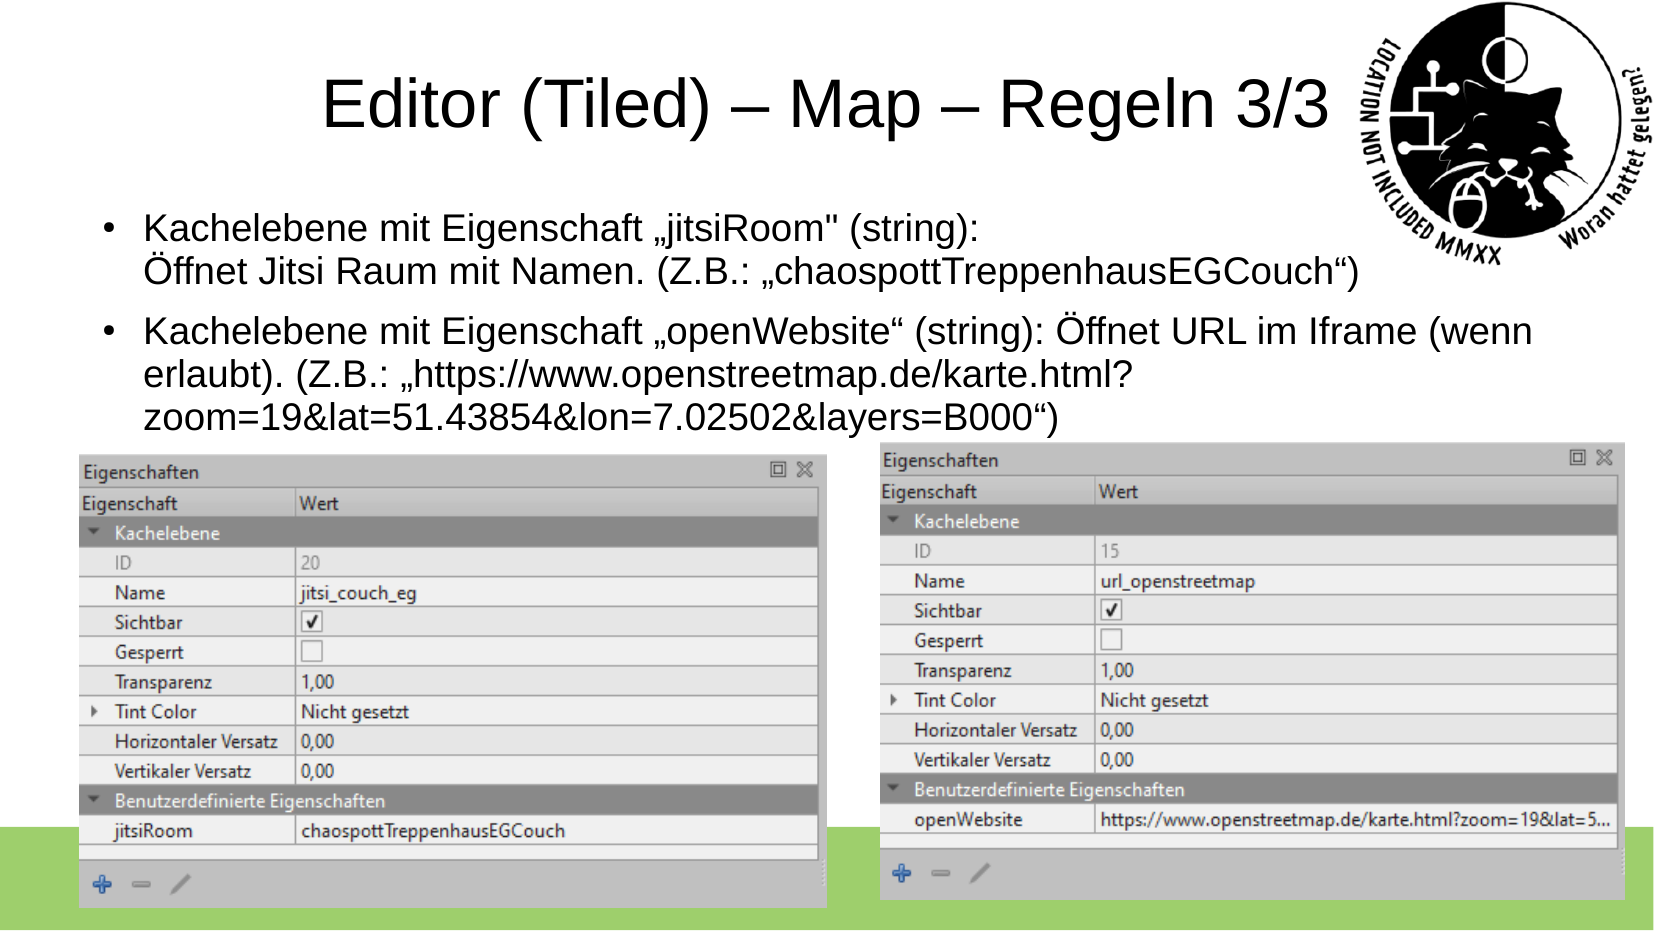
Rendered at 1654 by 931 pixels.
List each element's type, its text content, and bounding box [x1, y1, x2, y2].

picture [79, 454, 827, 908]
picture [1358, 0, 1654, 266]
picture [880, 442, 1625, 900]
list Kachelebene mit Eigenschaft „jitsiRoom" (string): Öffnet Jitsi Raum mit Namen. (Z.B.: „chaospottTreppenhausEGCouch“) Kachelebene mit Eigenschaft „openWebsite“ (string): Öffnet URL im Iframe (wenn erlaubt). (Z.B.: „https://www.openstreetmap.de/karte.html?zoom=19&lat=51.43854&lon=7.02502&layers=B000“) [88, 206, 1565, 443]
title Editor (Tiled) – Map – Regeln 3/3 [88, 29, 1358, 178]
